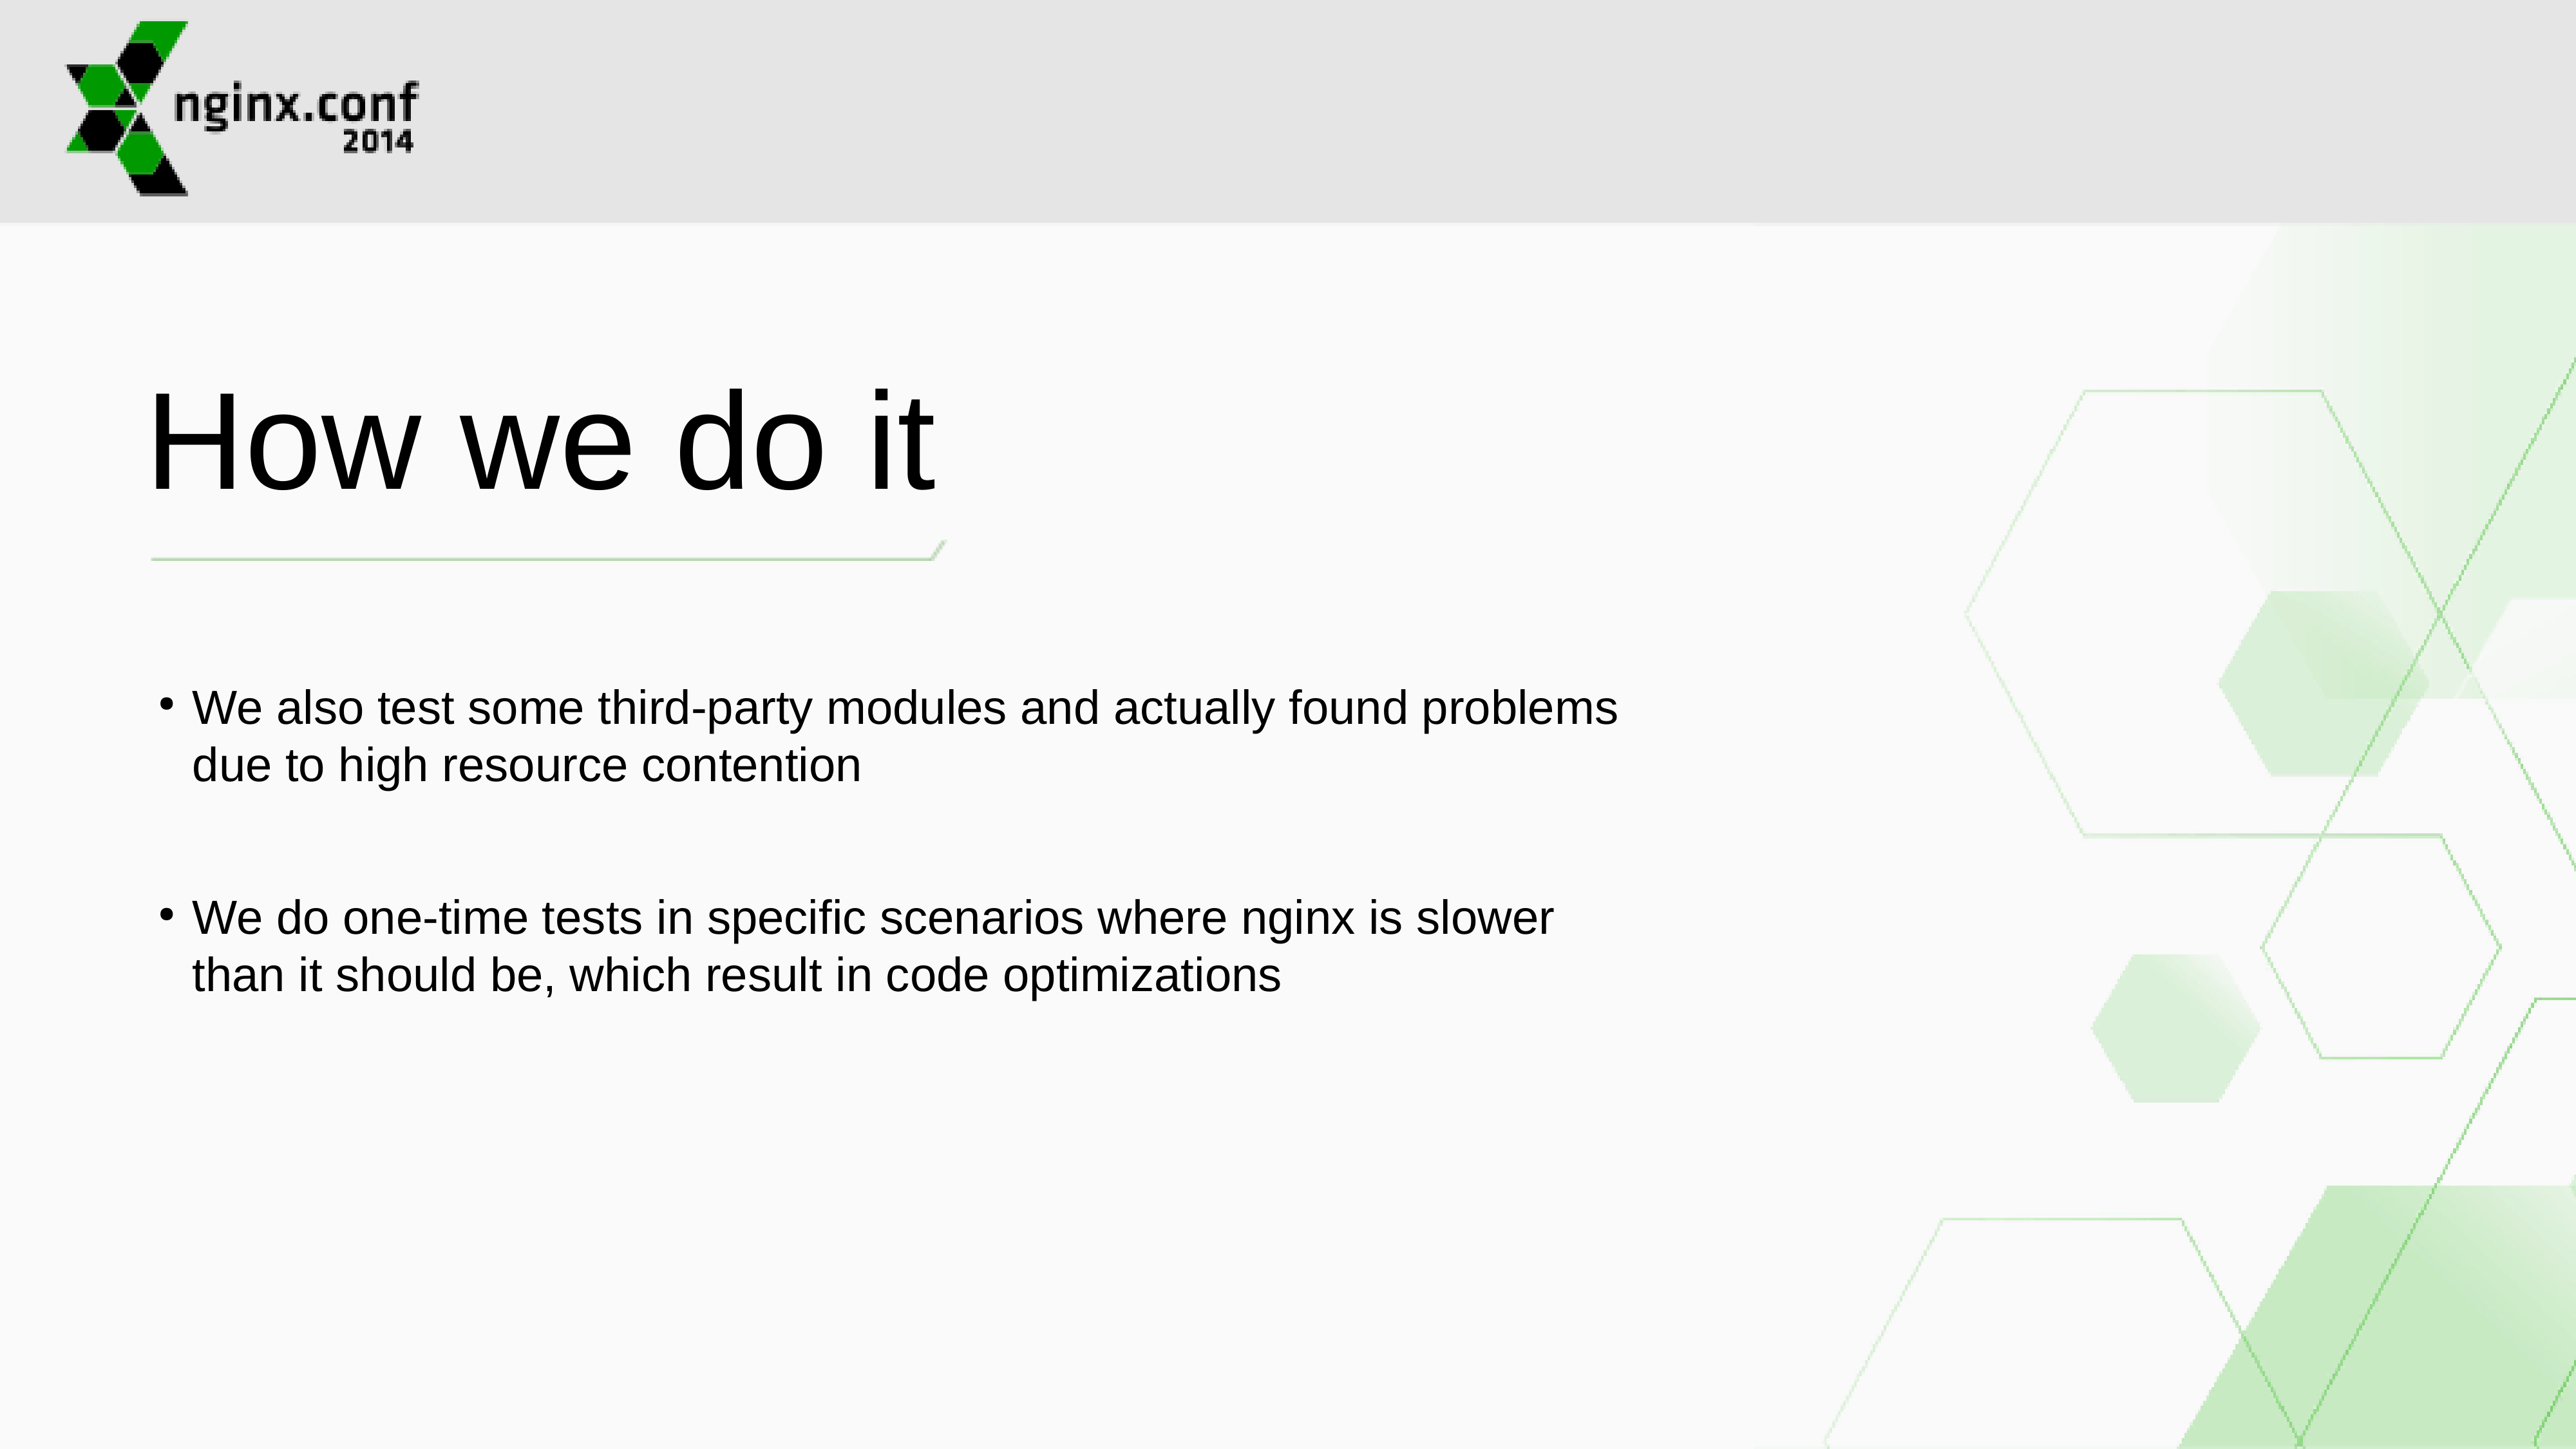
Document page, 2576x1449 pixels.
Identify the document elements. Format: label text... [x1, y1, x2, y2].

title How we do it [145, 350, 1700, 584]
picture [0, 0, 2576, 1449]
list We also test some third-party modules and actually found problems due to high resource contention We do one-time tests in specific scenarios where nginx is slower than it should be, which result in code optimizations [146, 676, 1659, 1218]
